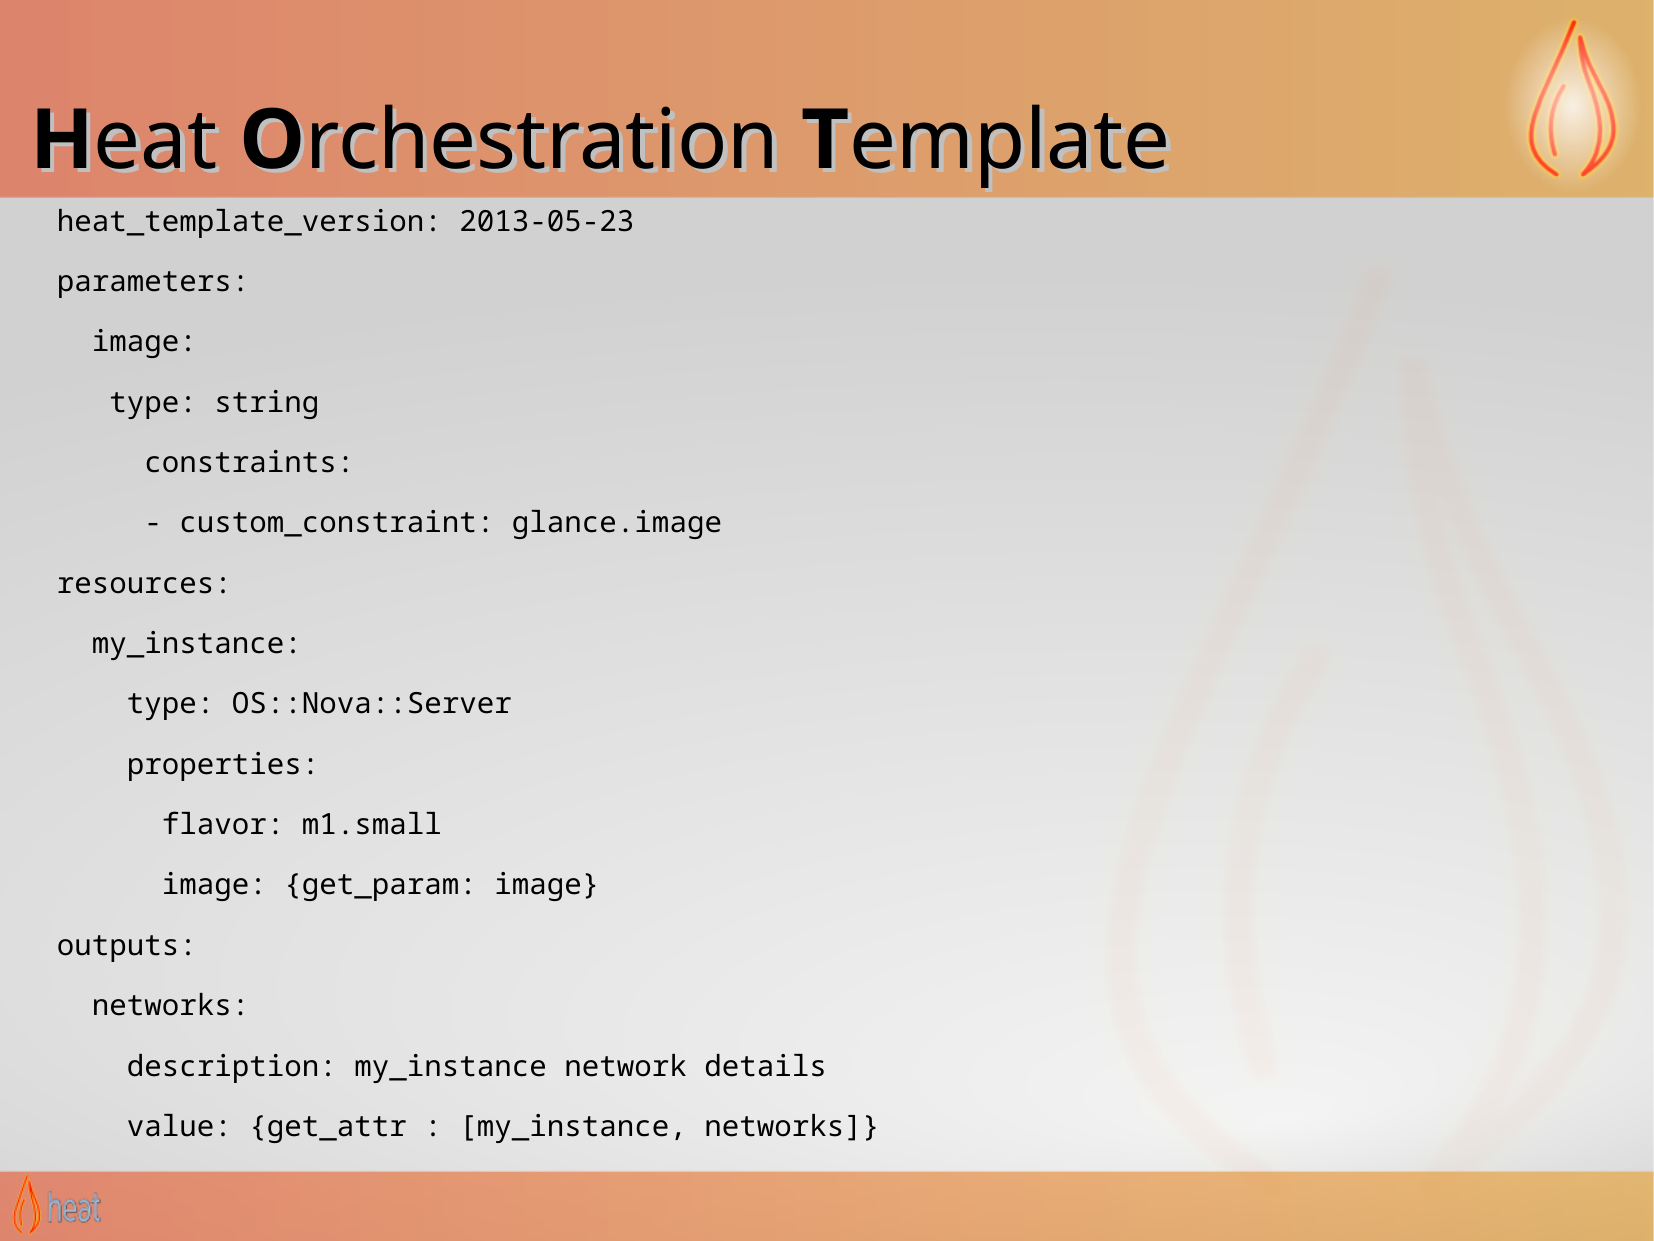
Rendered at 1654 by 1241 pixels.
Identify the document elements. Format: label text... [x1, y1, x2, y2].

title Heat Orchestration Template [30, 23, 1606, 249]
list heat_template_version: 2013-05-23 parameters: image: type: string constraints: - custom_constraint: glance.image resources: my_instance: type: OS::Nova::Server properties: flavor: m1.small image: {get_param: image} outputs: networks: description: my_instance network details value: {get_attr : [my_instance, networks]} [56, 199, 1546, 1156]
picture [0, 0, 1654, 1241]
